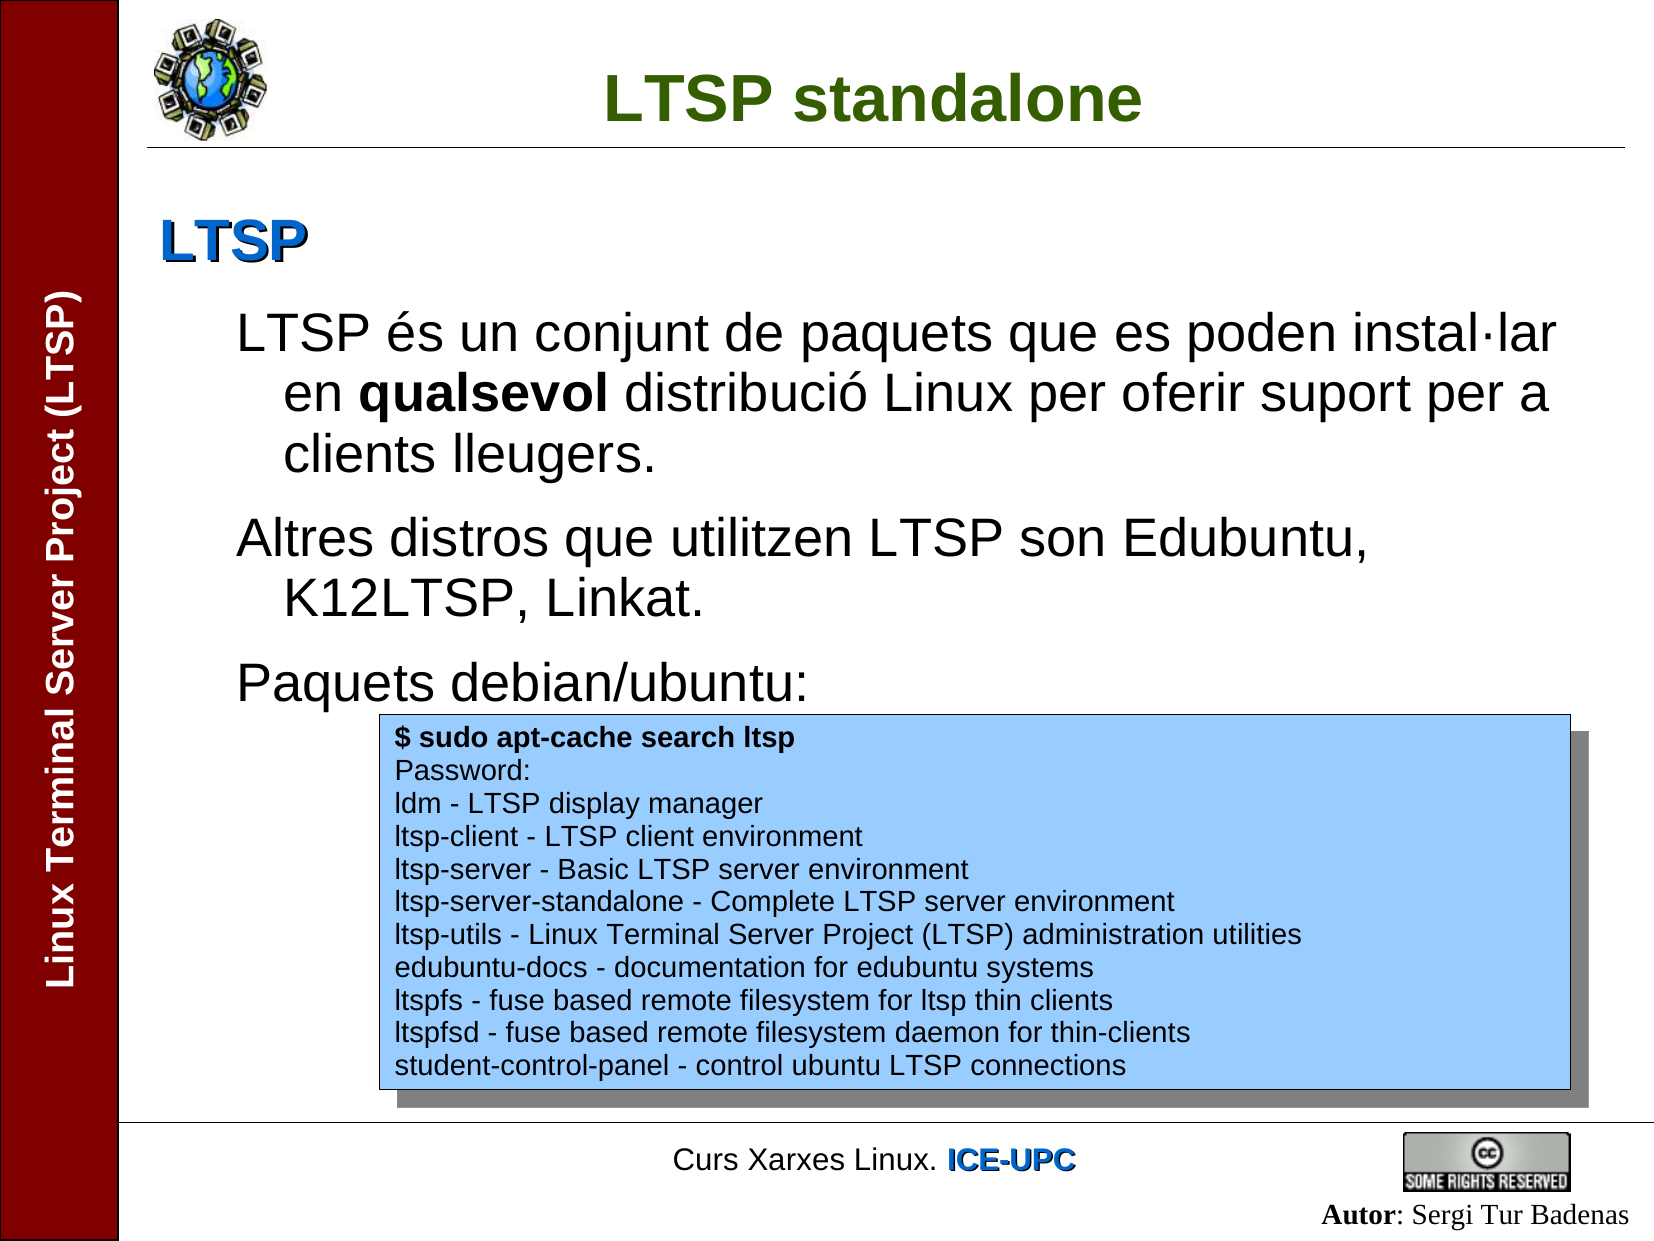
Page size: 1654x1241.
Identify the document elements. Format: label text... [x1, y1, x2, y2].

picture [154, 19, 268, 49]
list LTSP LTSP és un conjunt de paquets que es poden instal·lar en qualsevol distribució Linux per oferir suport per a clients lleugers. Altres distros que utilitzen LTSP son Edubuntu, K12LTSP, Linkat. Paquets debian/ubuntu: [141, 207, 1630, 1058]
text_box $ sudo apt-cache search ltsp Password: ldm - LTSP display manager ltsp-client - LTSP client environment ltsp-server - Basic LTSP server environment ltsp-server-standalone - Complete LTSP server environment ltsp-utils - Linux Terminal Server Project (LTSP) administration utilities edubuntu-docs - documentation for edubuntu systems ltspfs - fuse based remote filesystem for ltsp thin clients ltspfsd - fuse based remote filesystem daemon for thin-clients student-control-panel - control ubuntu LTSP connections [379, 714, 1571, 1090]
title LTSP standalone [129, 49, 1619, 148]
picture [1403, 1132, 1571, 1192]
